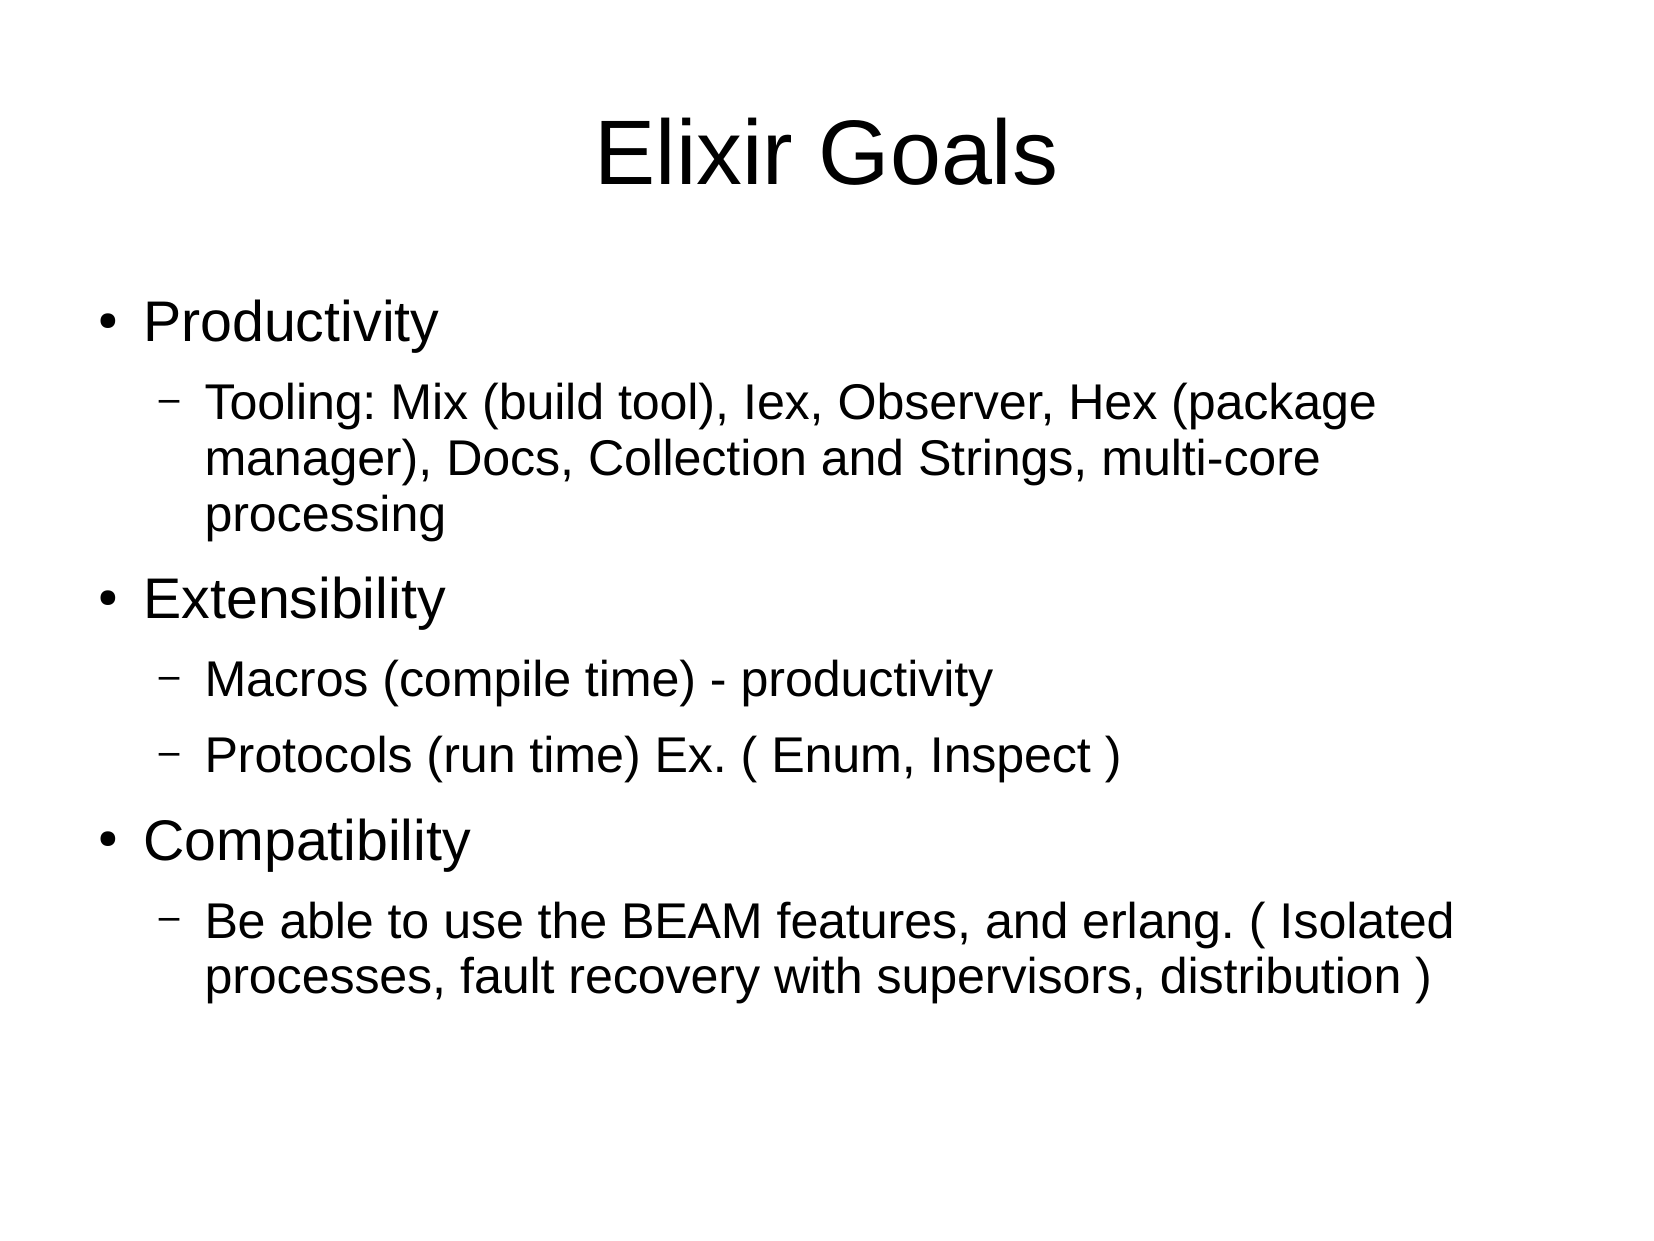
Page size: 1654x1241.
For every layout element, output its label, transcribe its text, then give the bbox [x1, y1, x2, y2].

list Productivity Tooling: Mix (build tool), Iex, Observer, Hex (package manager), Docs, Collection and Strings, multi-core processing Extensibility Macros (compile time) - productivity Protocols (run time) Ex. ( Enum, Inspect ) Compatibility Be able to use the BEAM features, and erlang. ( Isolated processes, fault recovery with supervisors, distribution ) [82, 290, 1571, 1010]
title Elixir Goals [82, 49, 1571, 257]
